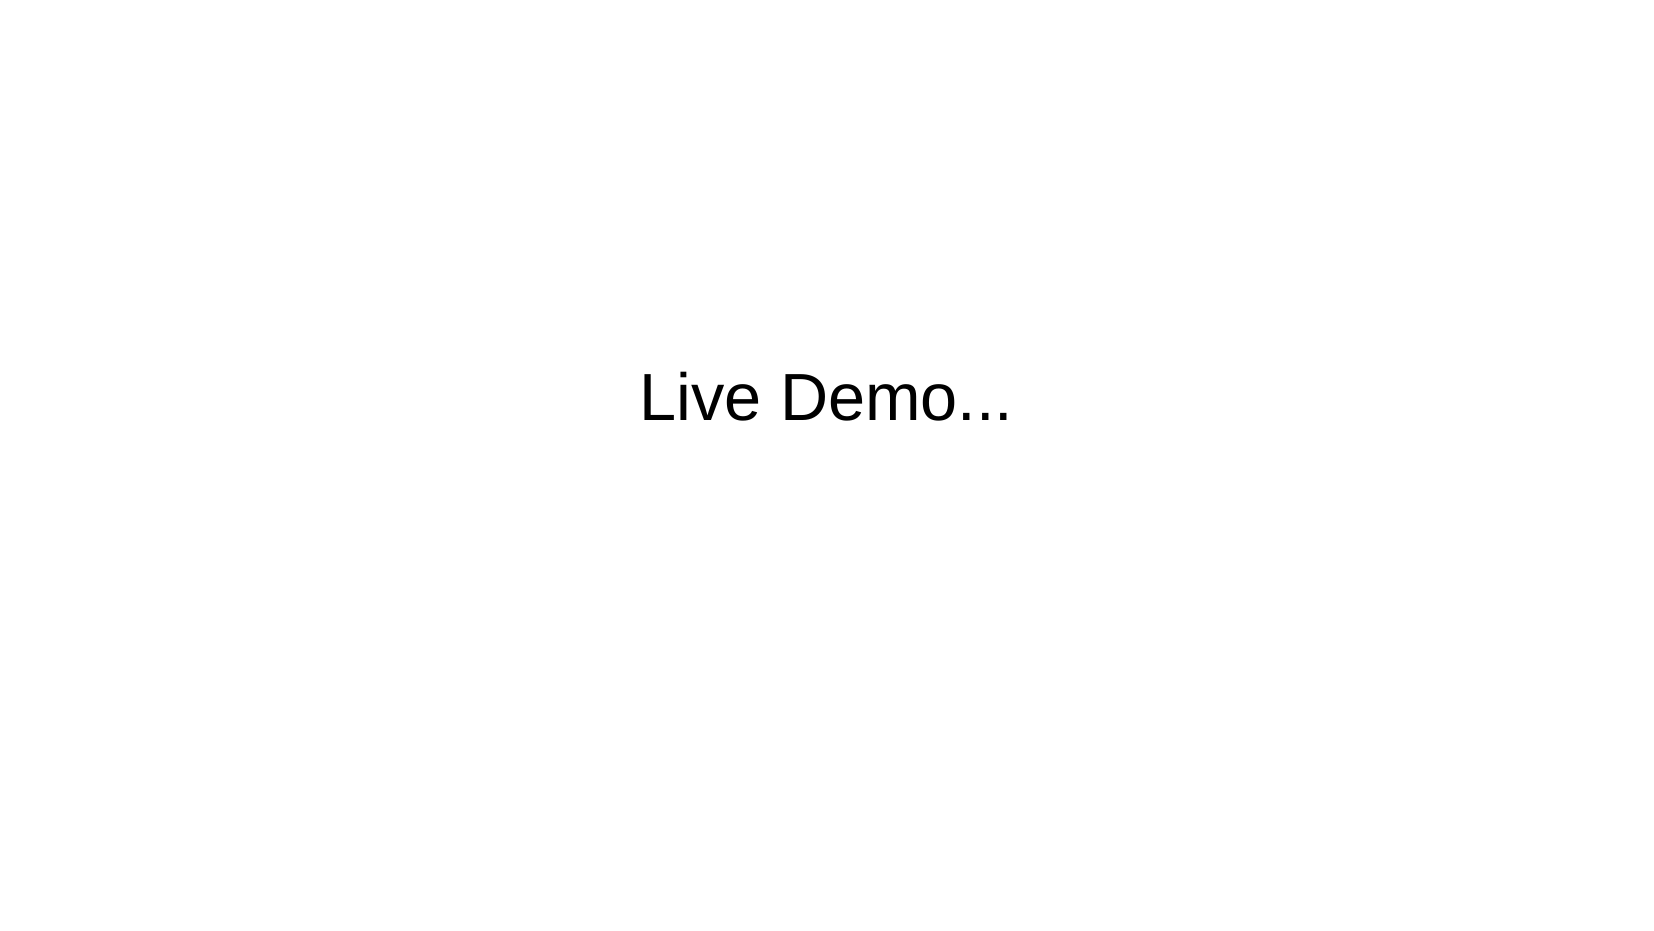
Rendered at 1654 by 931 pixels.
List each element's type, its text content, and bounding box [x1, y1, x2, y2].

subtitle Live Demo... [82, 37, 1571, 758]
